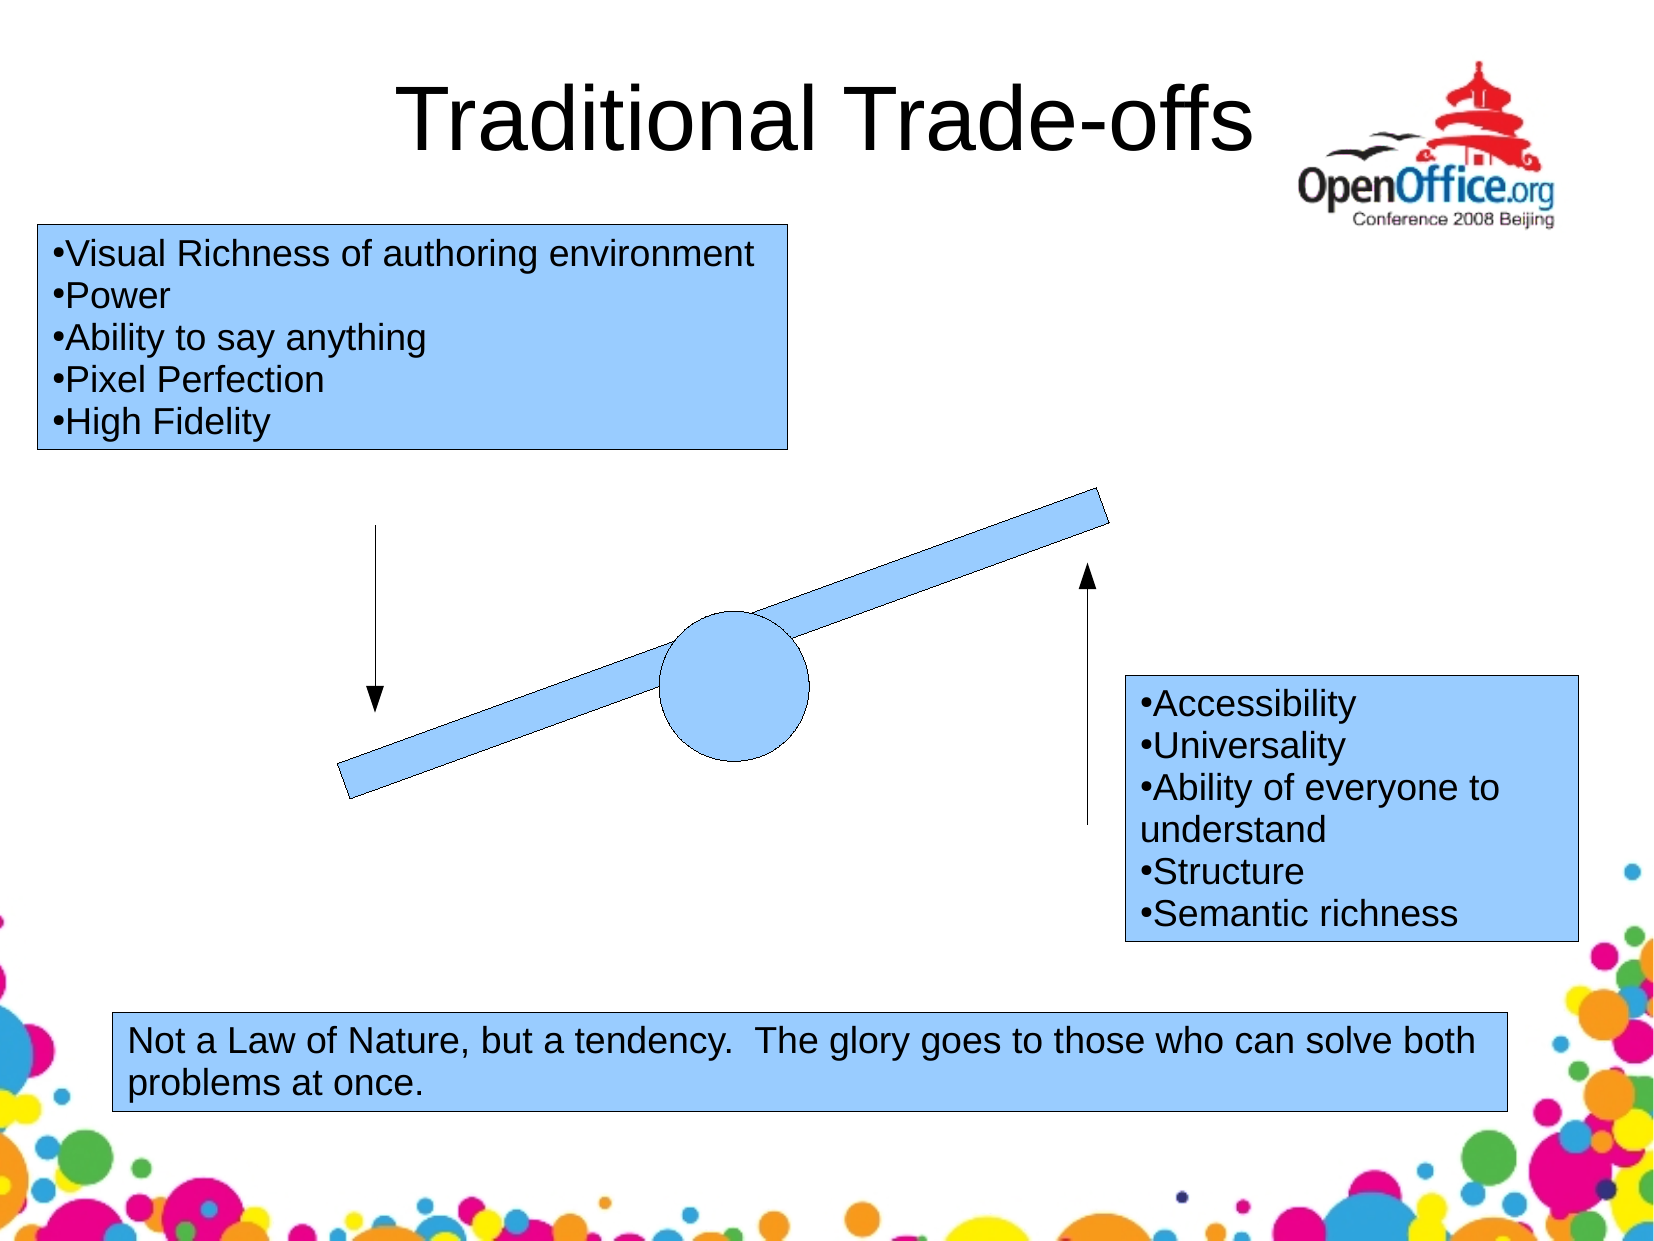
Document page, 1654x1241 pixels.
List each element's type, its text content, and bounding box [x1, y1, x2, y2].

picture [1285, 51, 1569, 67]
title Traditional Trade-offs [75, 67, 1576, 171]
text_box Not a Law of Nature, but a tendency. The glory goes to those who can solve both problems at once. [112, 1012, 1508, 1112]
text_box Accessibility Universality Ability of everyone to understand Structure Semantic richness [1125, 675, 1579, 942]
text_box Visual Richness of authoring environment Power Ability to say anything Pixel Perfection High Fidelity [37, 224, 788, 450]
picture [0, 810, 1654, 1241]
picture [1285, 171, 1569, 250]
text_box [337, 487, 1110, 799]
